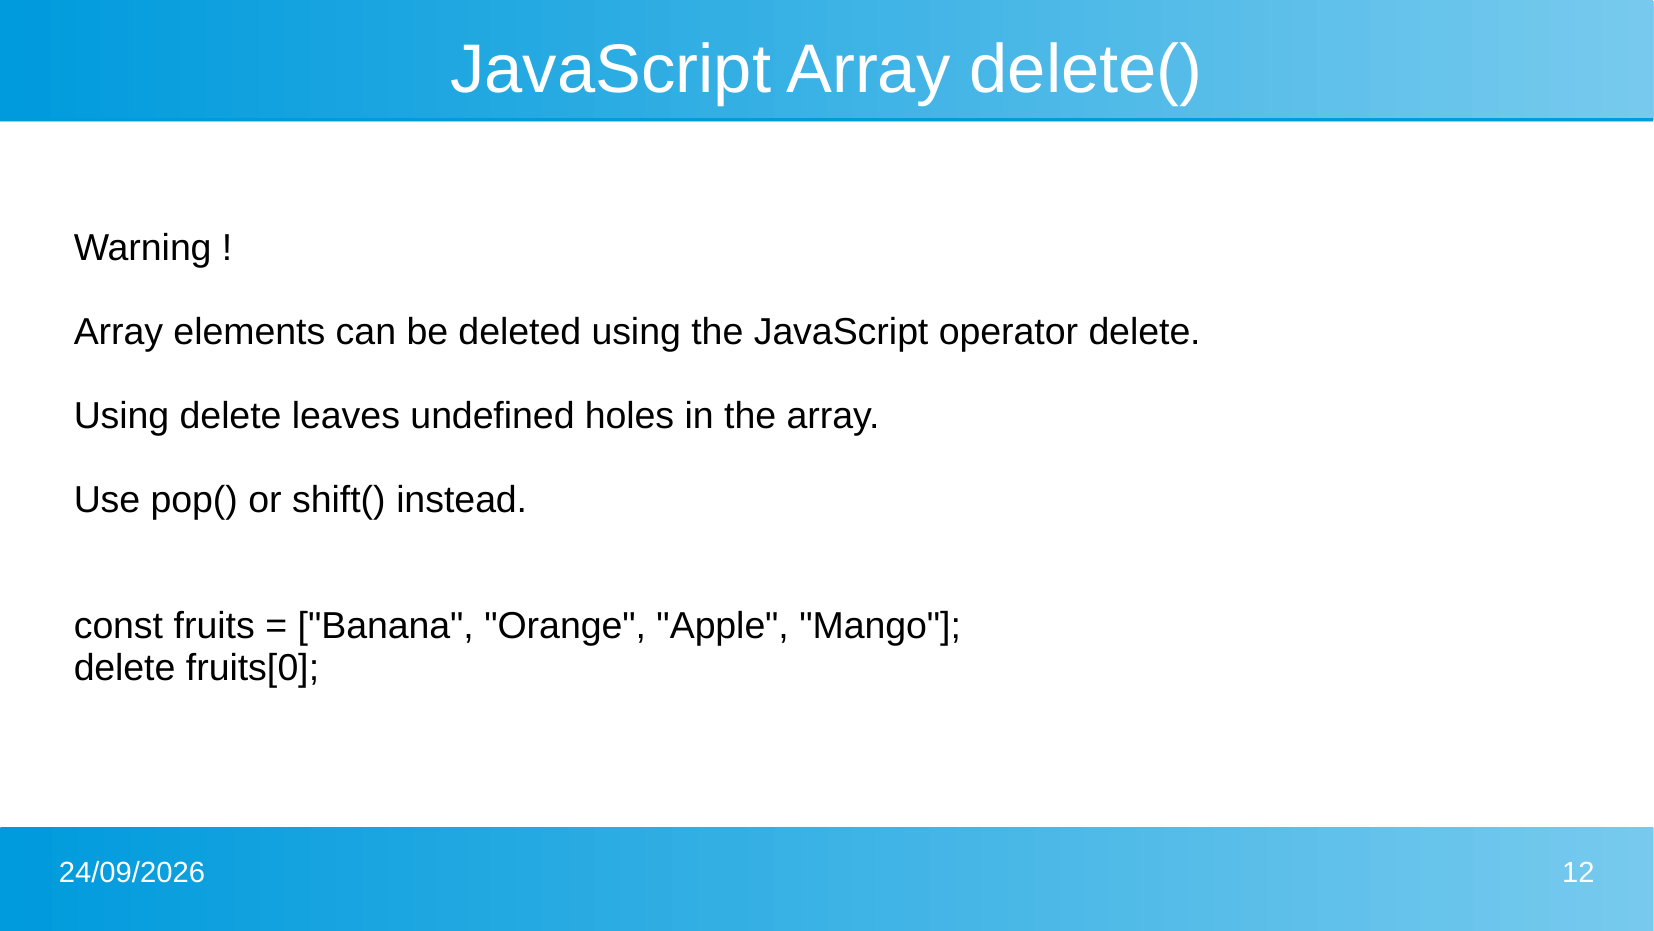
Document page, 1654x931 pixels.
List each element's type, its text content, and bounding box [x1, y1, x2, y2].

title JavaScript Array delete() [59, 29, 1595, 108]
text_box Warning ! Array elements can be deleted using the JavaScript operator delete. Using delete leaves undefined holes in the array. Use pop() or shift() instead. const fruits = ["Banana", "Orange", "Apple", "Mango"]; delete fruits[0]; [59, 177, 1536, 696]
